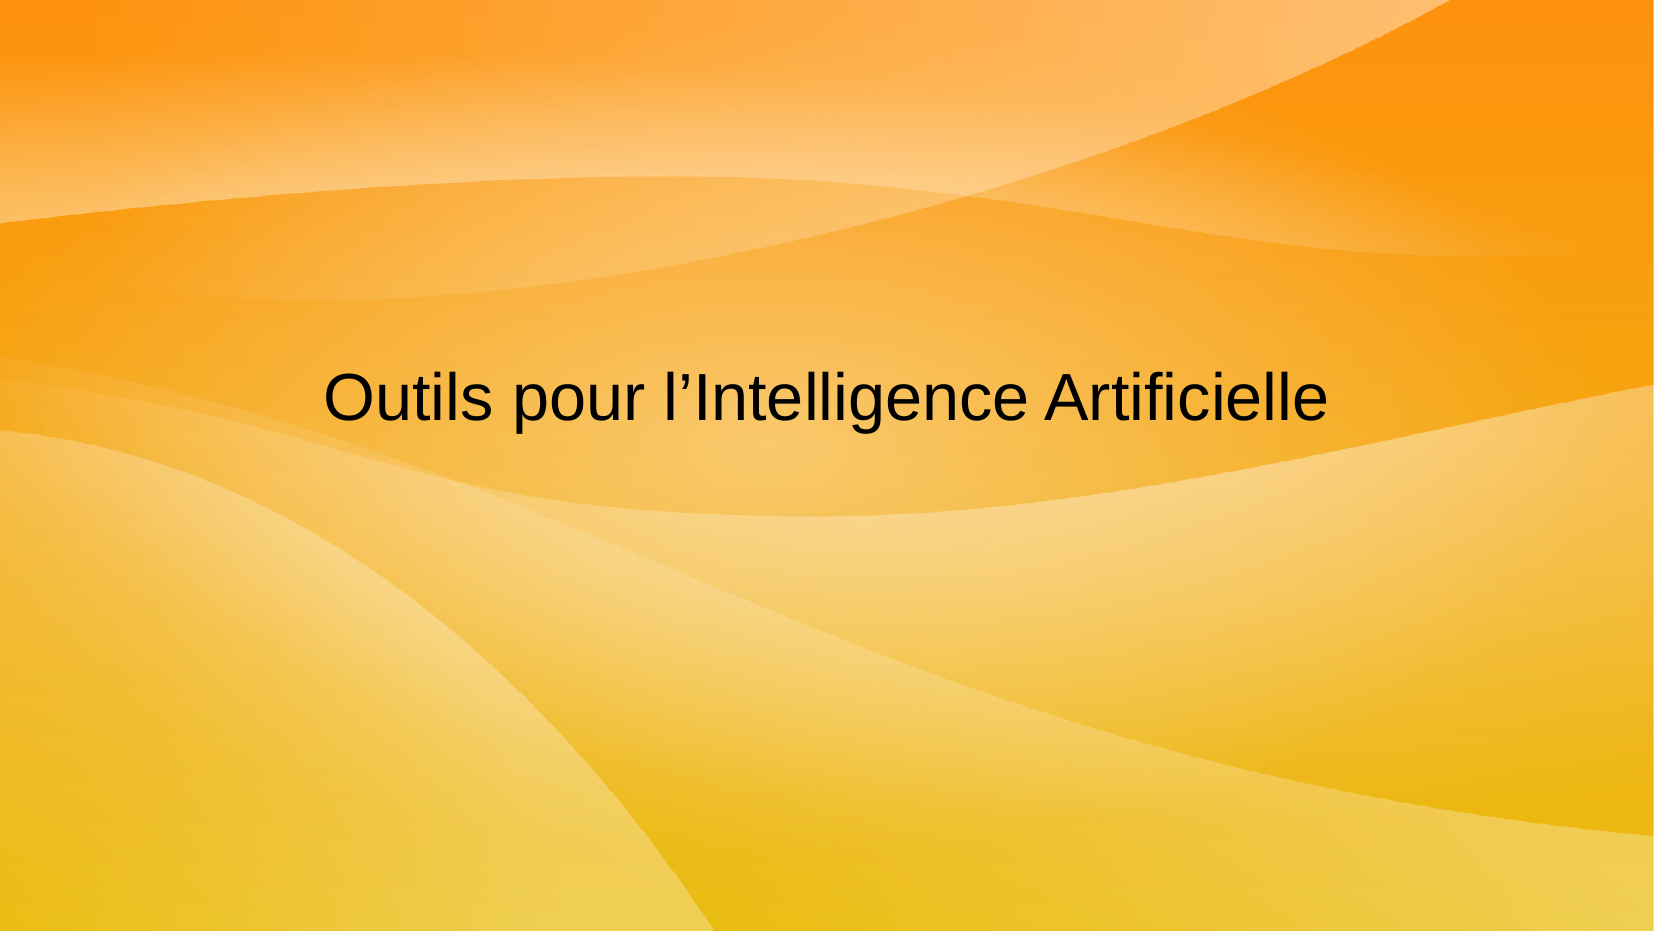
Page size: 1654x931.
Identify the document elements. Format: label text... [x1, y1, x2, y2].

picture [0, 0, 1654, 931]
subtitle Outils pour l’Intelligence Artificielle [82, 37, 1571, 757]
